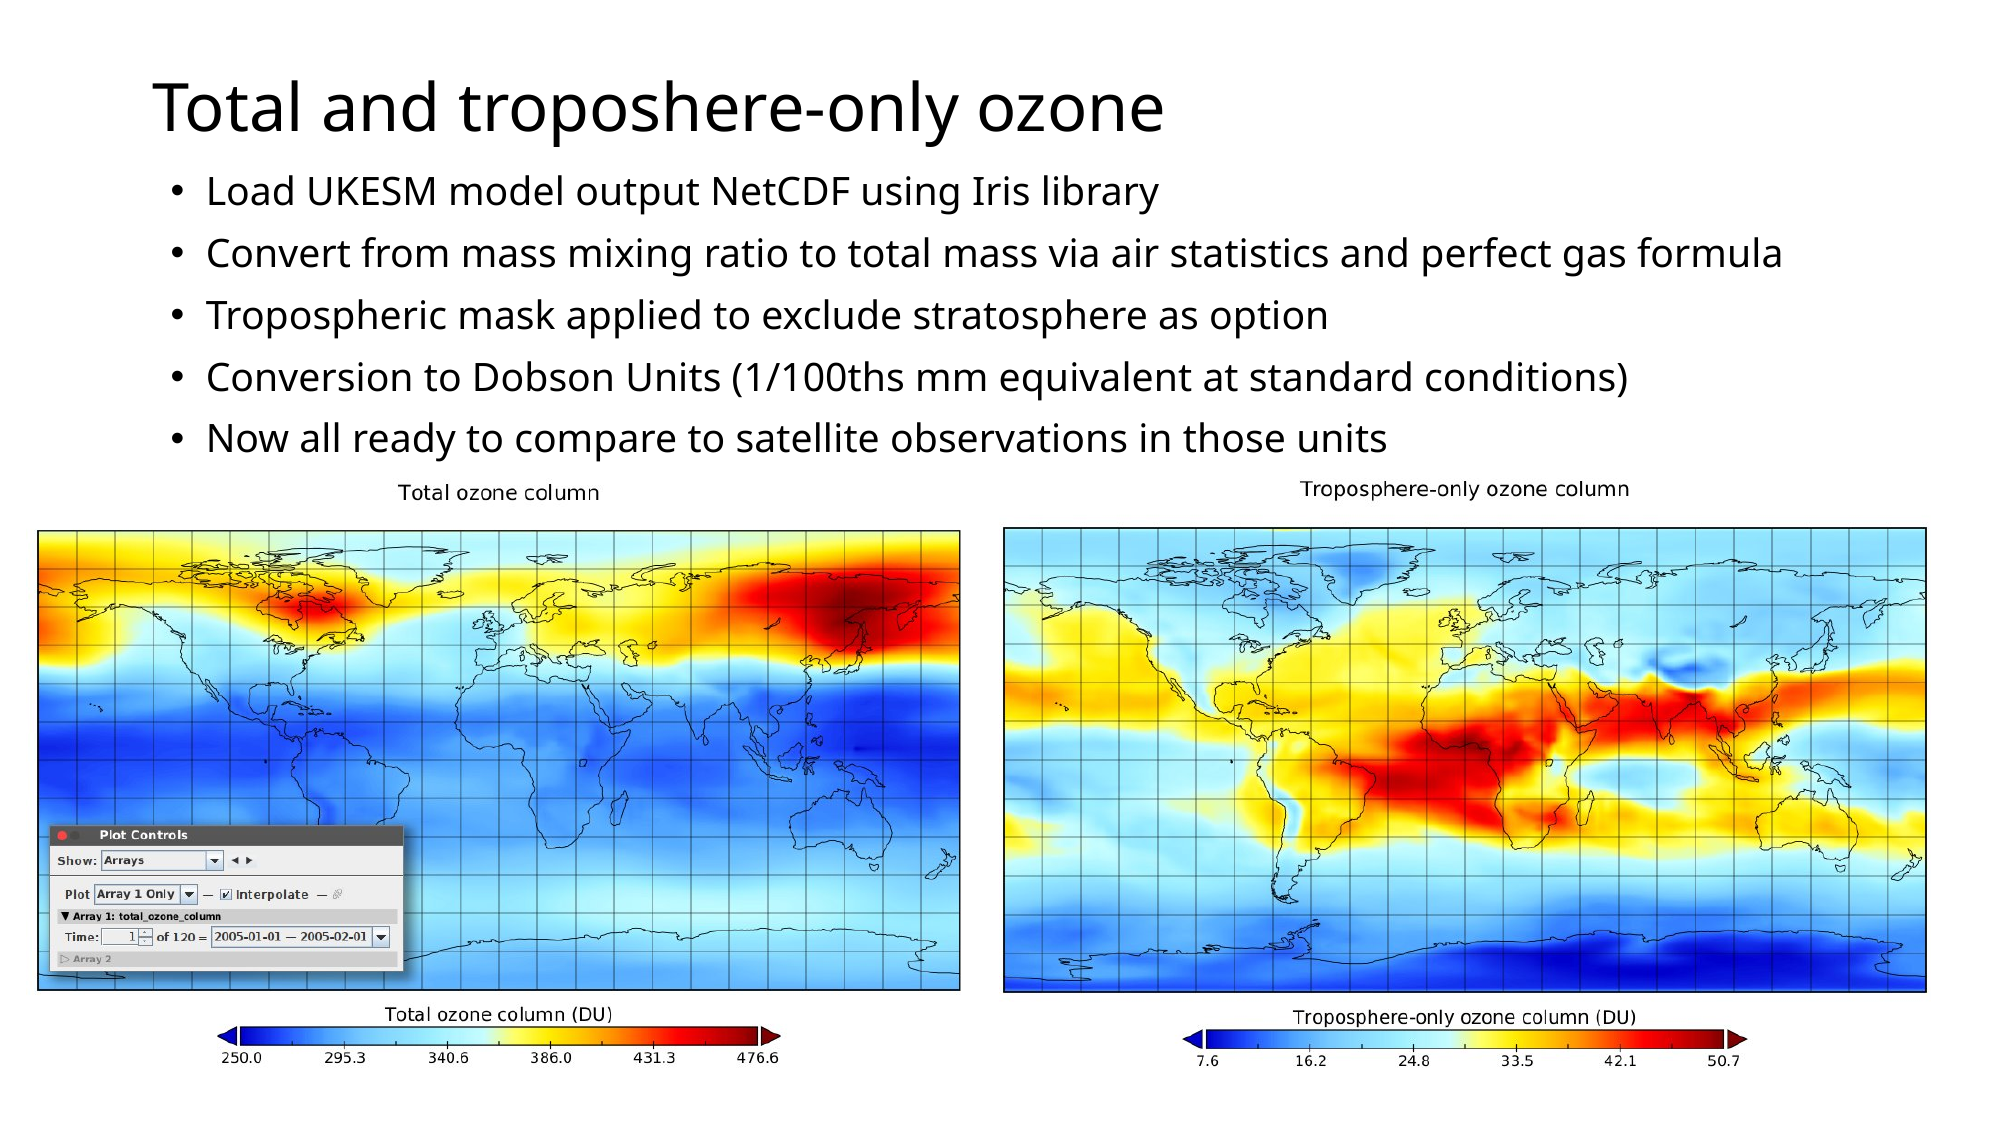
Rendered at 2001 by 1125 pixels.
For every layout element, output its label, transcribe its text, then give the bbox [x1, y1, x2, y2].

picture [26, 470, 961, 1074]
list Load UKESM model output NetCDF using Iris library Convert from mass mixing ratio to total mass via air statistics and perfect gas formula Tropospheric mask applied to exclude stratosphere as option Conversion to Dobson Units (1/100ths mm equivalent at standard conditions) Now all ready to compare to satellite observations in those units [155, 164, 1929, 471]
title Total and troposhere-only ozone [137, 59, 1863, 159]
picture [999, 470, 1931, 1072]
